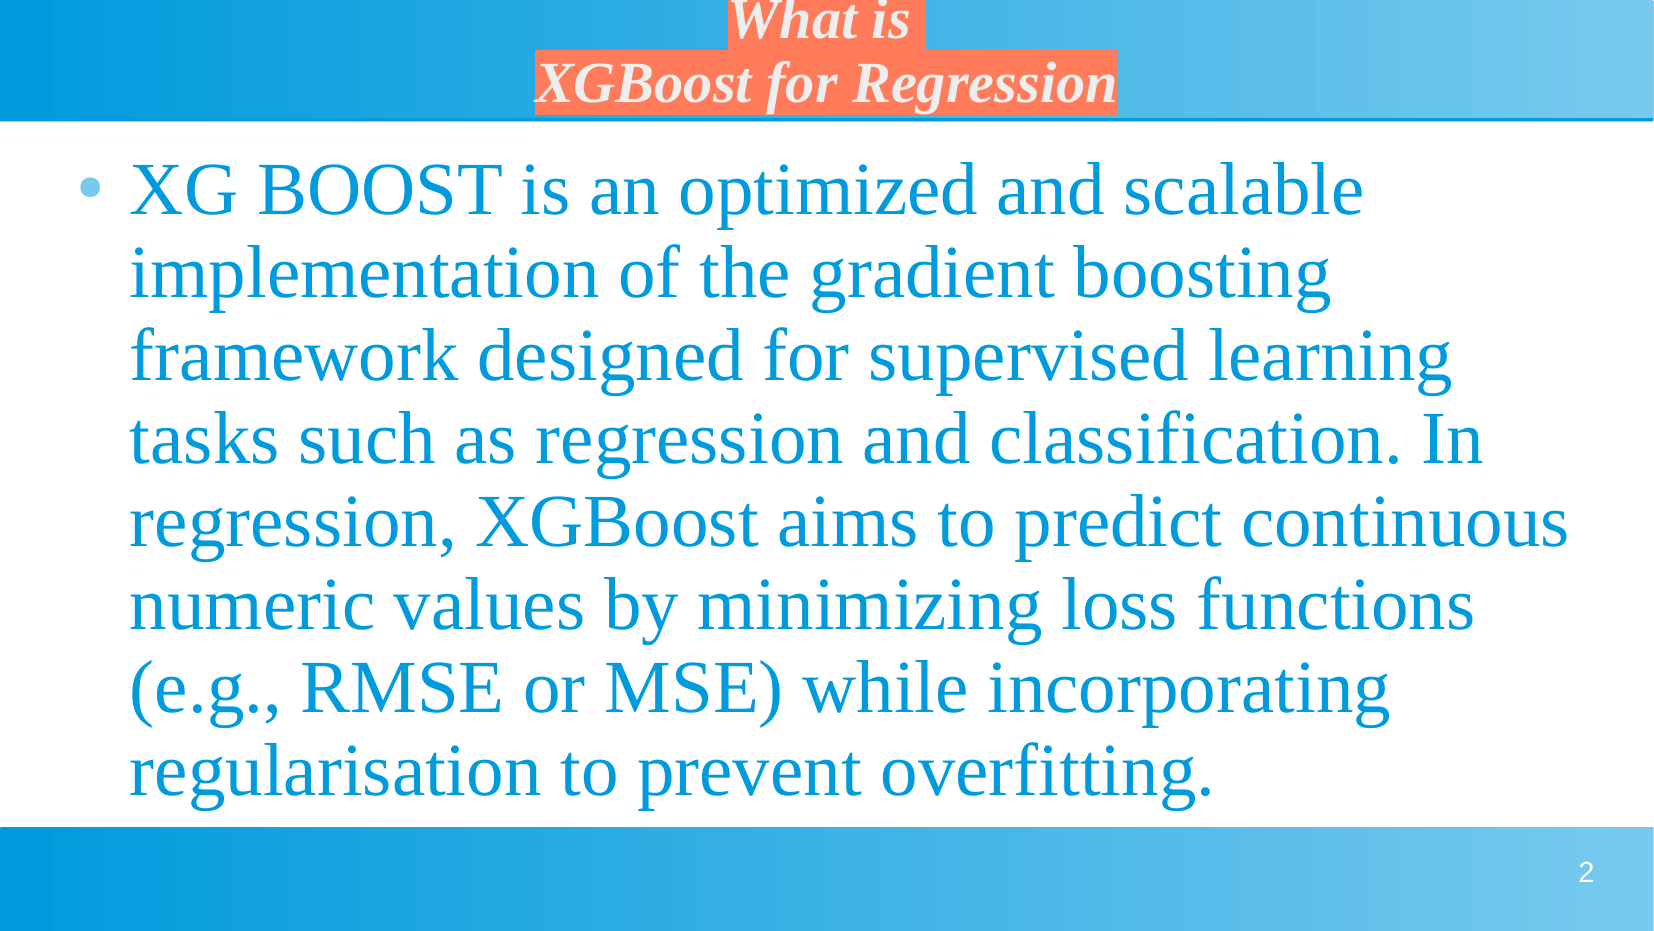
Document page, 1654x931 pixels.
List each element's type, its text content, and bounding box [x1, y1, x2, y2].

title What is XGBoost for Regression [59, 0, 1595, 147]
list XG BOOST is an optimized and scalable implementation of the gradient boosting framework designed for supervised learning tasks such as regression and classification. In regression, XGBoost aims to predict continuous numeric values by minimizing loss functions (e.g., RMSE or MSE) while incorporating regularisation to prevent overfitting. [59, 147, 1595, 768]
